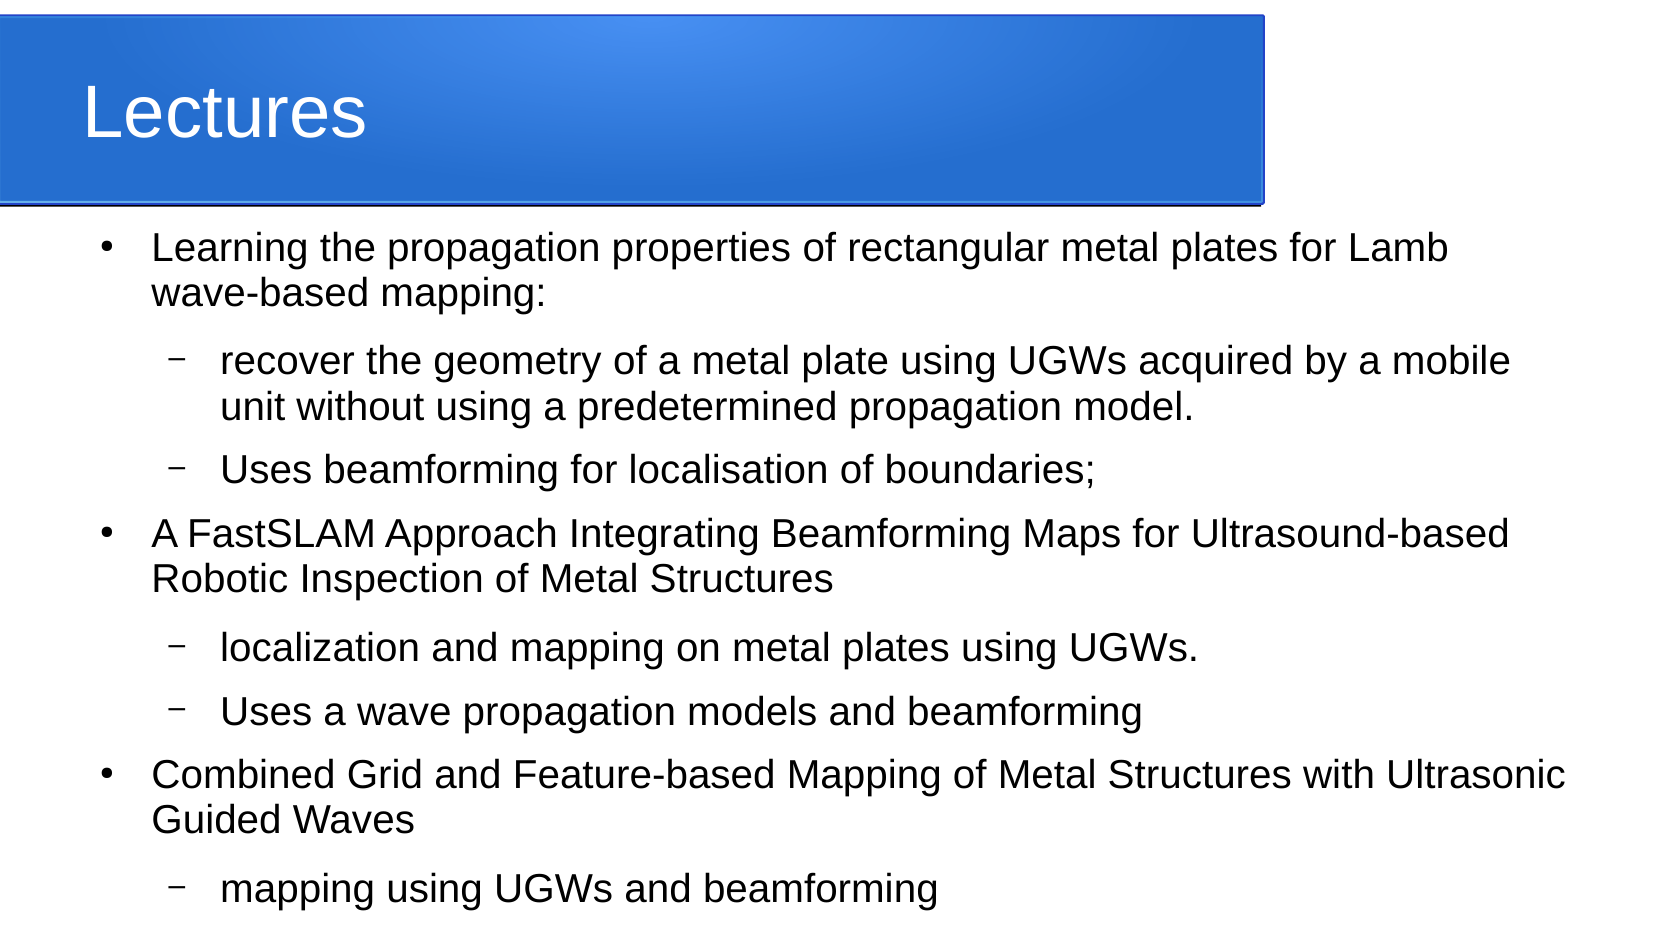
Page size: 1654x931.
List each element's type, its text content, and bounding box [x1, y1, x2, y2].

list Learning the propagation properties of rectangular metal plates for Lamb wave-based mapping: recover the geometry of a metal plate using UGWs acquired by a mobile unit without using a predetermined propagation model. Uses beamforming for localisation of boundaries; A FastSLAM Approach Integrating Beamforming Maps for Ultrasound-based Robotic Inspection of Metal Structures localization and mapping on metal plates using UGWs. Uses a wave propagation models and beamforming Combined Grid and Feature-based Mapping of Metal Structures with Ultrasonic Guided Waves mapping using UGWs and beamforming [82, 224, 1571, 916]
title Lectures [82, 35, 1235, 189]
